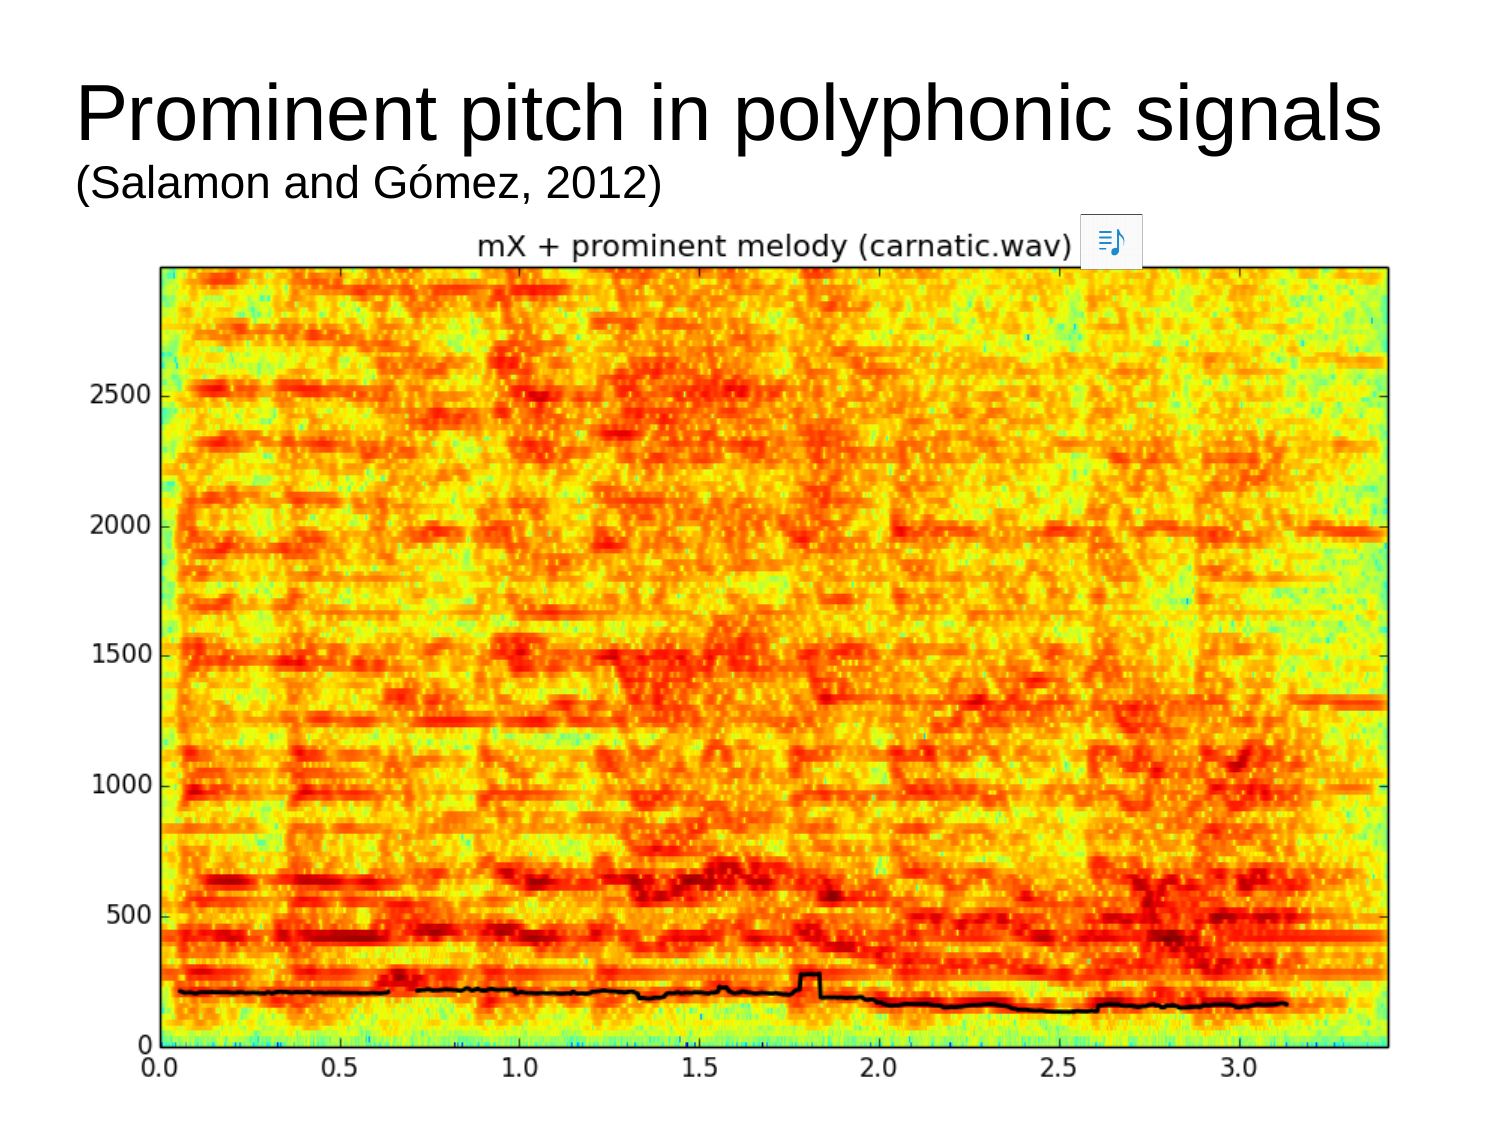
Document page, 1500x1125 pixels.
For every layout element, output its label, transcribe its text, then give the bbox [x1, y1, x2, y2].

picture [64, 207, 1415, 1108]
text_box [1080, 213, 1144, 271]
title Prominent pitch in polyphonic signals (Salamon and Gómez, 2012) [75, 44, 1425, 233]
